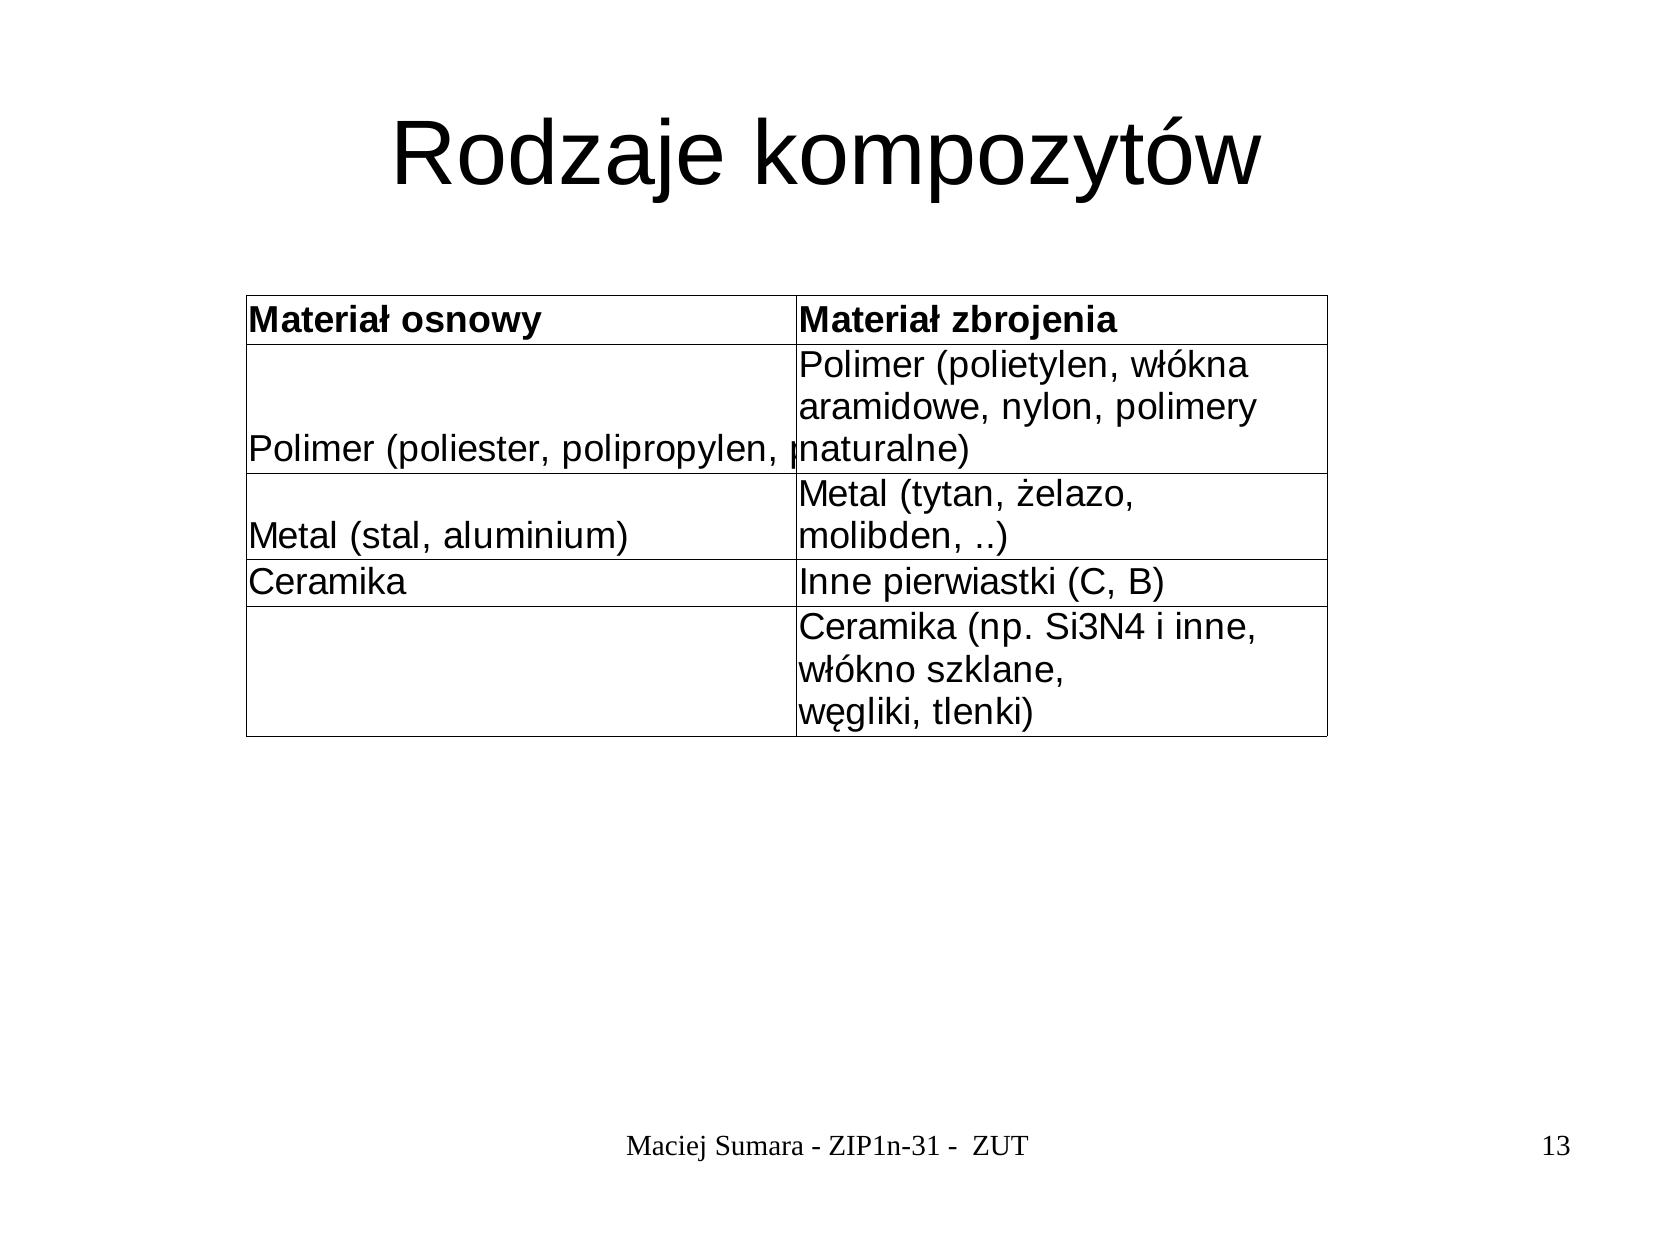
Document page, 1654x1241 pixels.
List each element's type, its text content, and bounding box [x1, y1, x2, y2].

chart [246, 295, 1329, 738]
title Rodzaje kompozytów [82, 49, 1571, 257]
